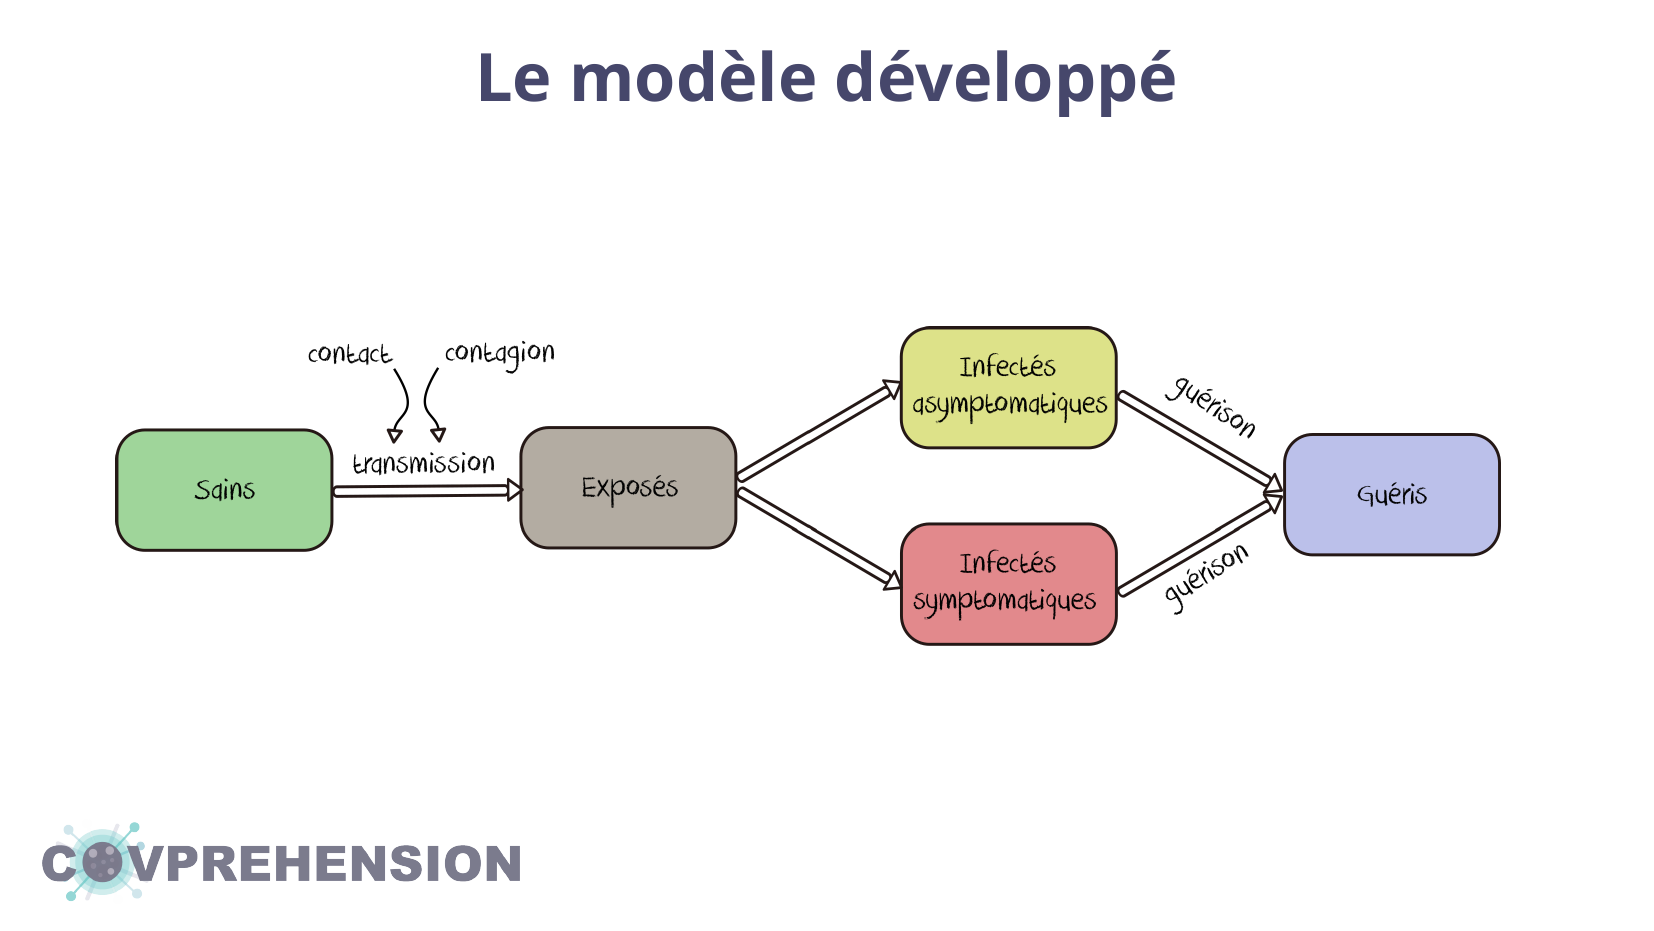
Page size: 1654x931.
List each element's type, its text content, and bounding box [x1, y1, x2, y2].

title Le modèle développé [0, 23, 1654, 129]
picture [115, 326, 1501, 733]
